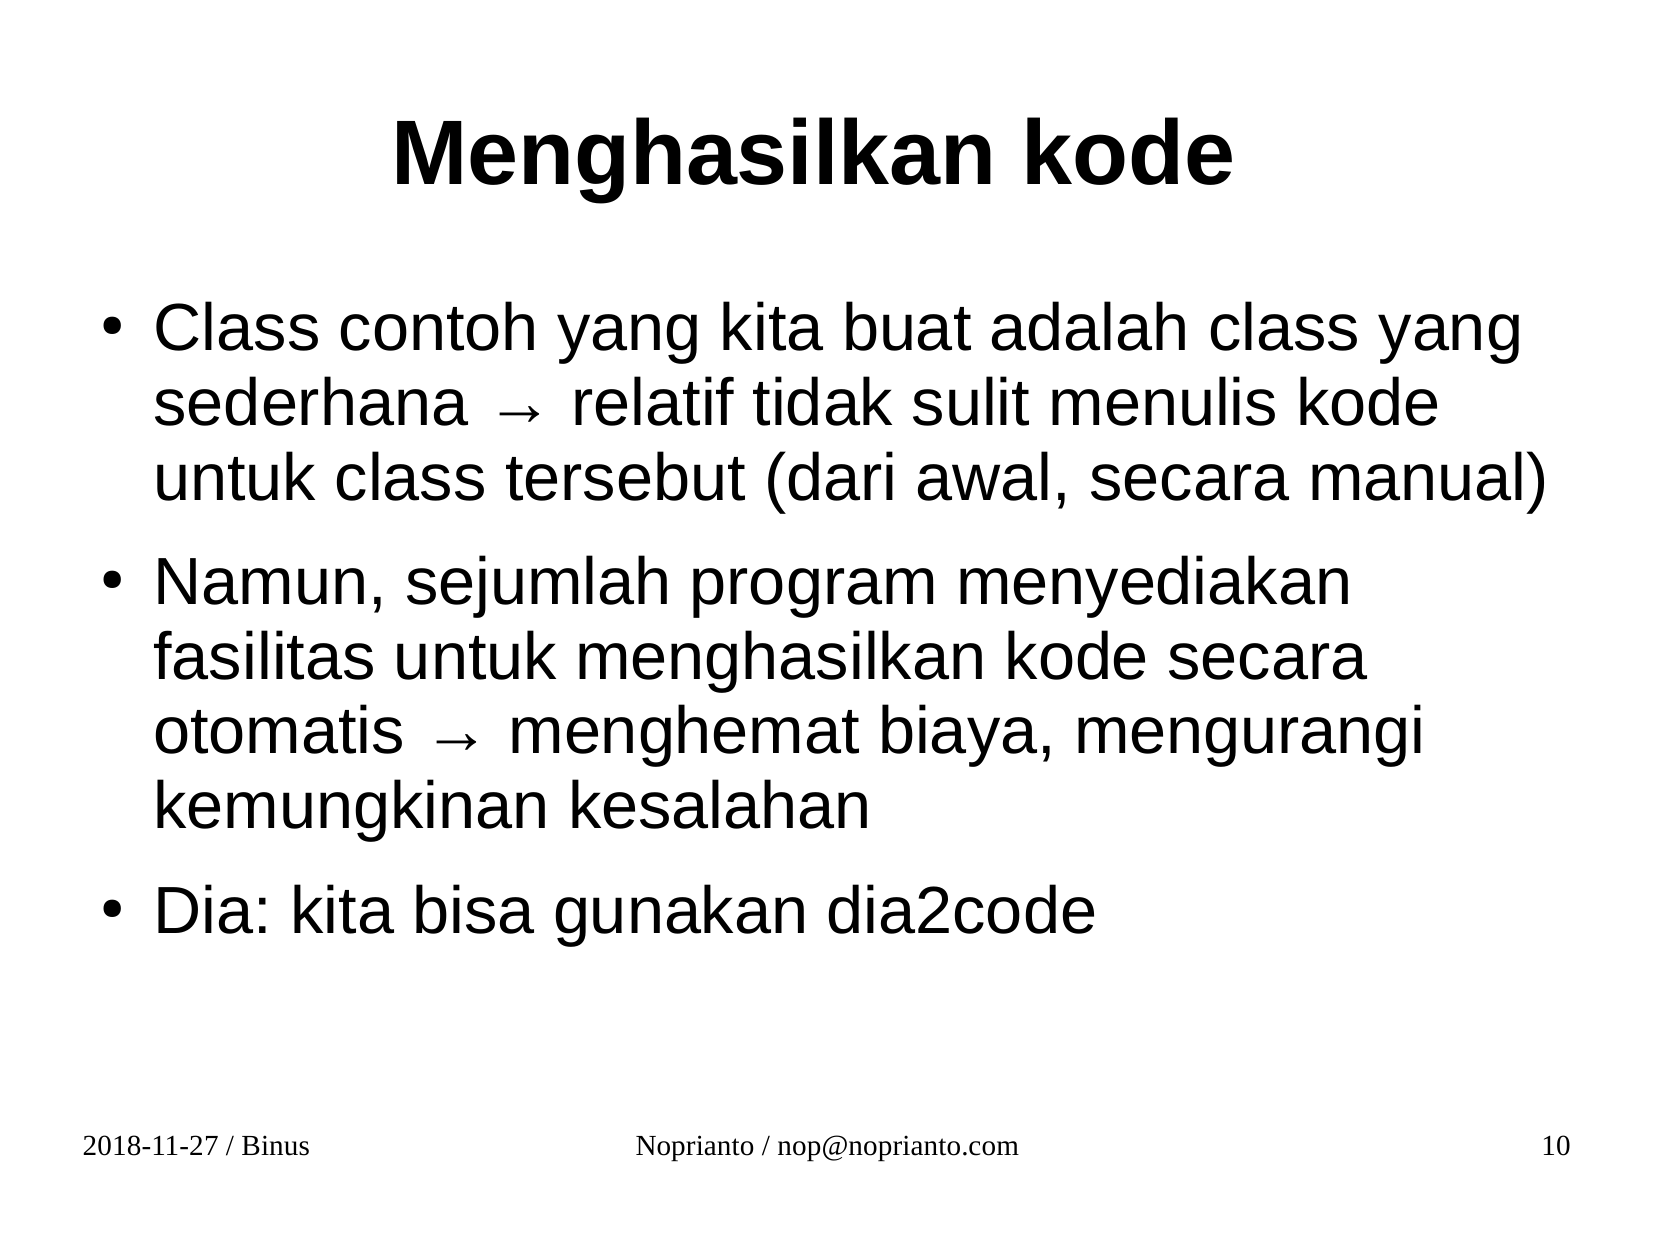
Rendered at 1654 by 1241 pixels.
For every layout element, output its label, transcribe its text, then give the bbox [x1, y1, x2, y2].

title Menghasilkan kode [82, 49, 1571, 257]
list Class contoh yang kita buat adalah class yang sederhana → relatif tidak sulit menulis kode untuk class tersebut (dari awal, secara manual) Namun, sejumlah program menyediakan fasilitas untuk menghasilkan kode secara otomatis → menghemat biaya, mengurangi kemungkinan kesalahan Dia: kita bisa gunakan dia2code [82, 290, 1571, 1010]
